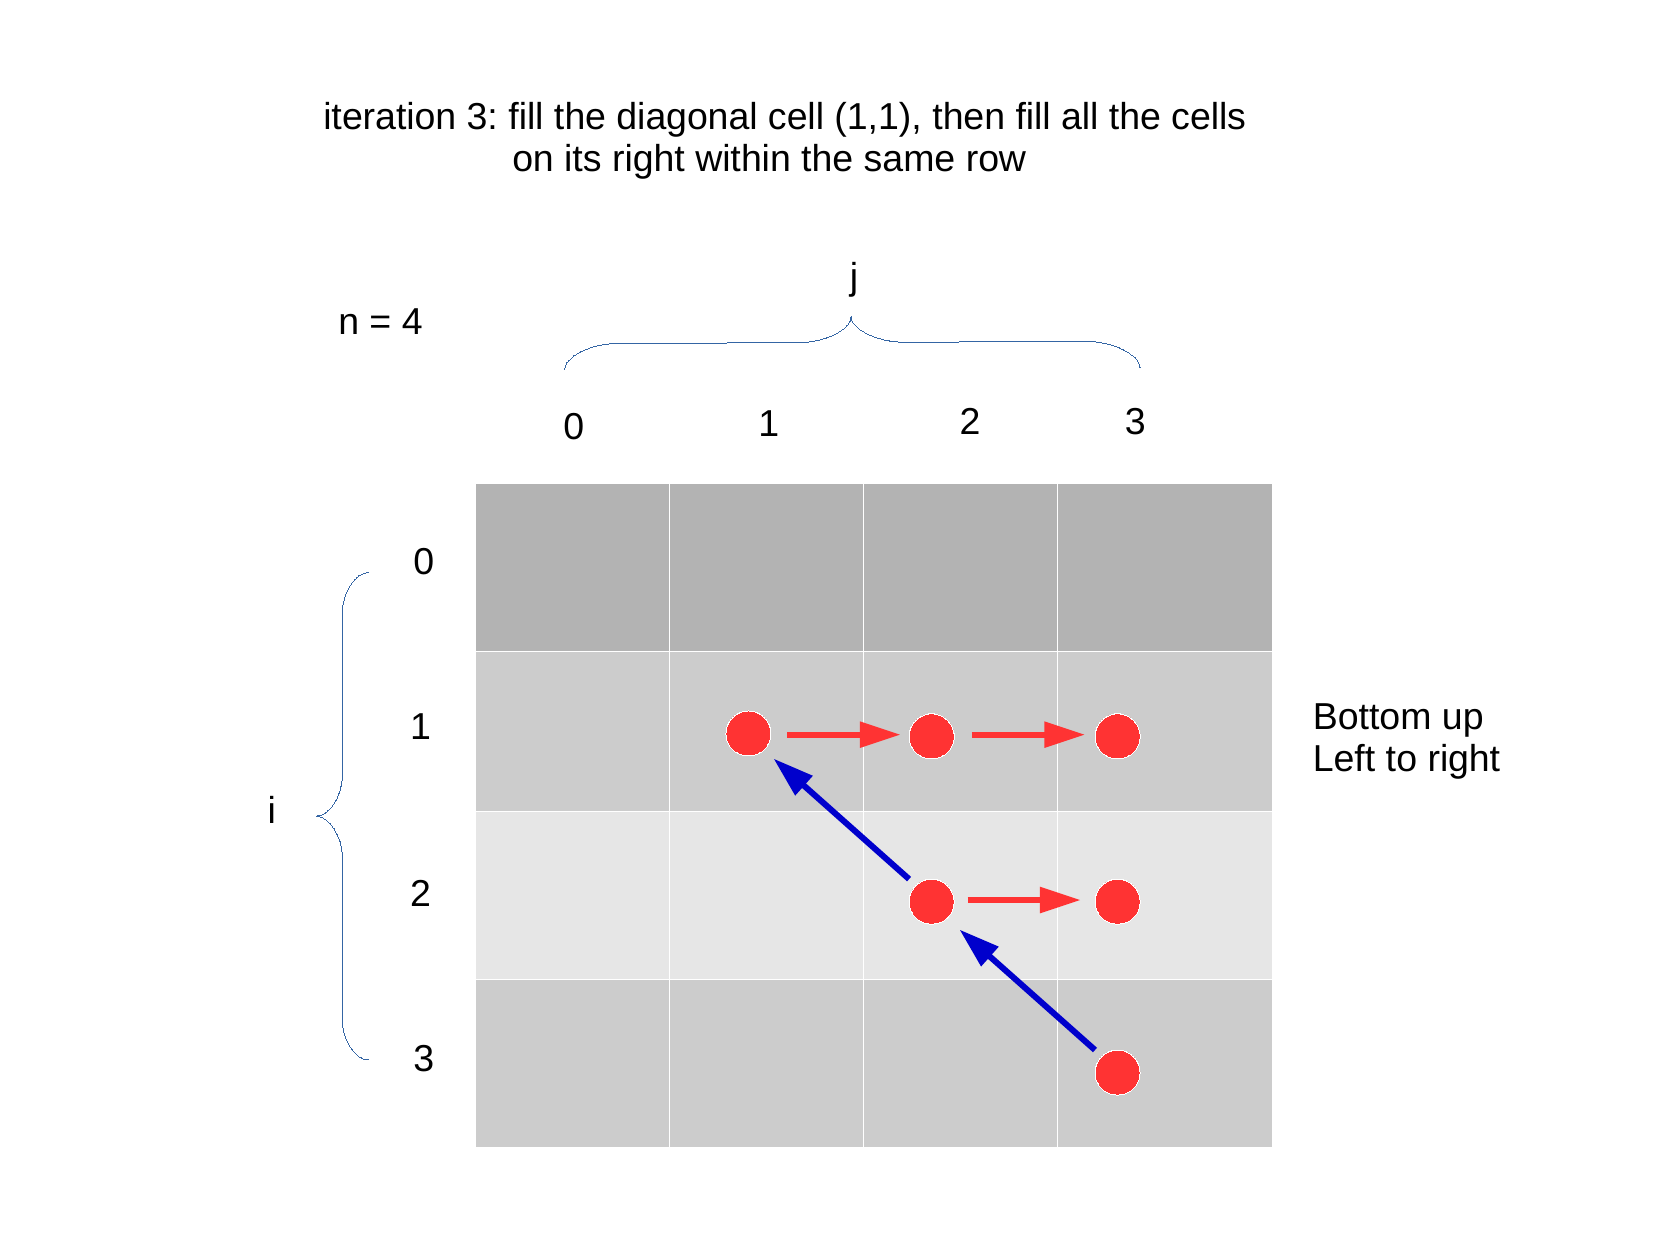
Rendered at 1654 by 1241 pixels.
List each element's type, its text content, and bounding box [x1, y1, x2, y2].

table_cell [670, 812, 863, 979]
table_cell [840, 812, 863, 833]
table_cell [864, 652, 1057, 811]
text_box i [252, 782, 339, 865]
table_cell [1058, 980, 1272, 1147]
table_cell [476, 652, 669, 811]
table_cell [1022, 980, 1057, 1011]
text_box 1 [395, 698, 519, 805]
table_cell [864, 812, 1057, 979]
table_cell [670, 980, 863, 1147]
text_box iteration 3: fill the diagonal cell (1,1), then fill all the cells on its right within the same row [308, 88, 1654, 196]
text_box 3 [1110, 393, 1234, 501]
text_box [1095, 713, 1141, 759]
text_box j [834, 247, 921, 331]
text_box 2 [395, 864, 519, 972]
table_header [1058, 484, 1272, 651]
table_header [864, 484, 1057, 651]
text_box 0 [548, 398, 673, 505]
text_box [909, 879, 955, 925]
text_box [1095, 1050, 1141, 1096]
table_cell [864, 980, 1057, 1147]
table_header [476, 484, 669, 651]
table_cell [1058, 812, 1272, 979]
text_box 0 [398, 533, 523, 640]
text_box 2 [944, 393, 1069, 501]
table_header [670, 484, 863, 651]
table_cell [670, 652, 863, 811]
text_box n = 4 [323, 293, 534, 400]
table_cell [1058, 652, 1272, 811]
text_box Bottom up Left to right [1298, 687, 1569, 795]
text_box [909, 713, 955, 759]
text_box 1 [743, 394, 868, 502]
table_cell [476, 812, 669, 979]
text_box 3 [398, 1029, 523, 1137]
text_box [725, 710, 771, 756]
table_cell [476, 980, 669, 1147]
text_box [1095, 879, 1141, 925]
